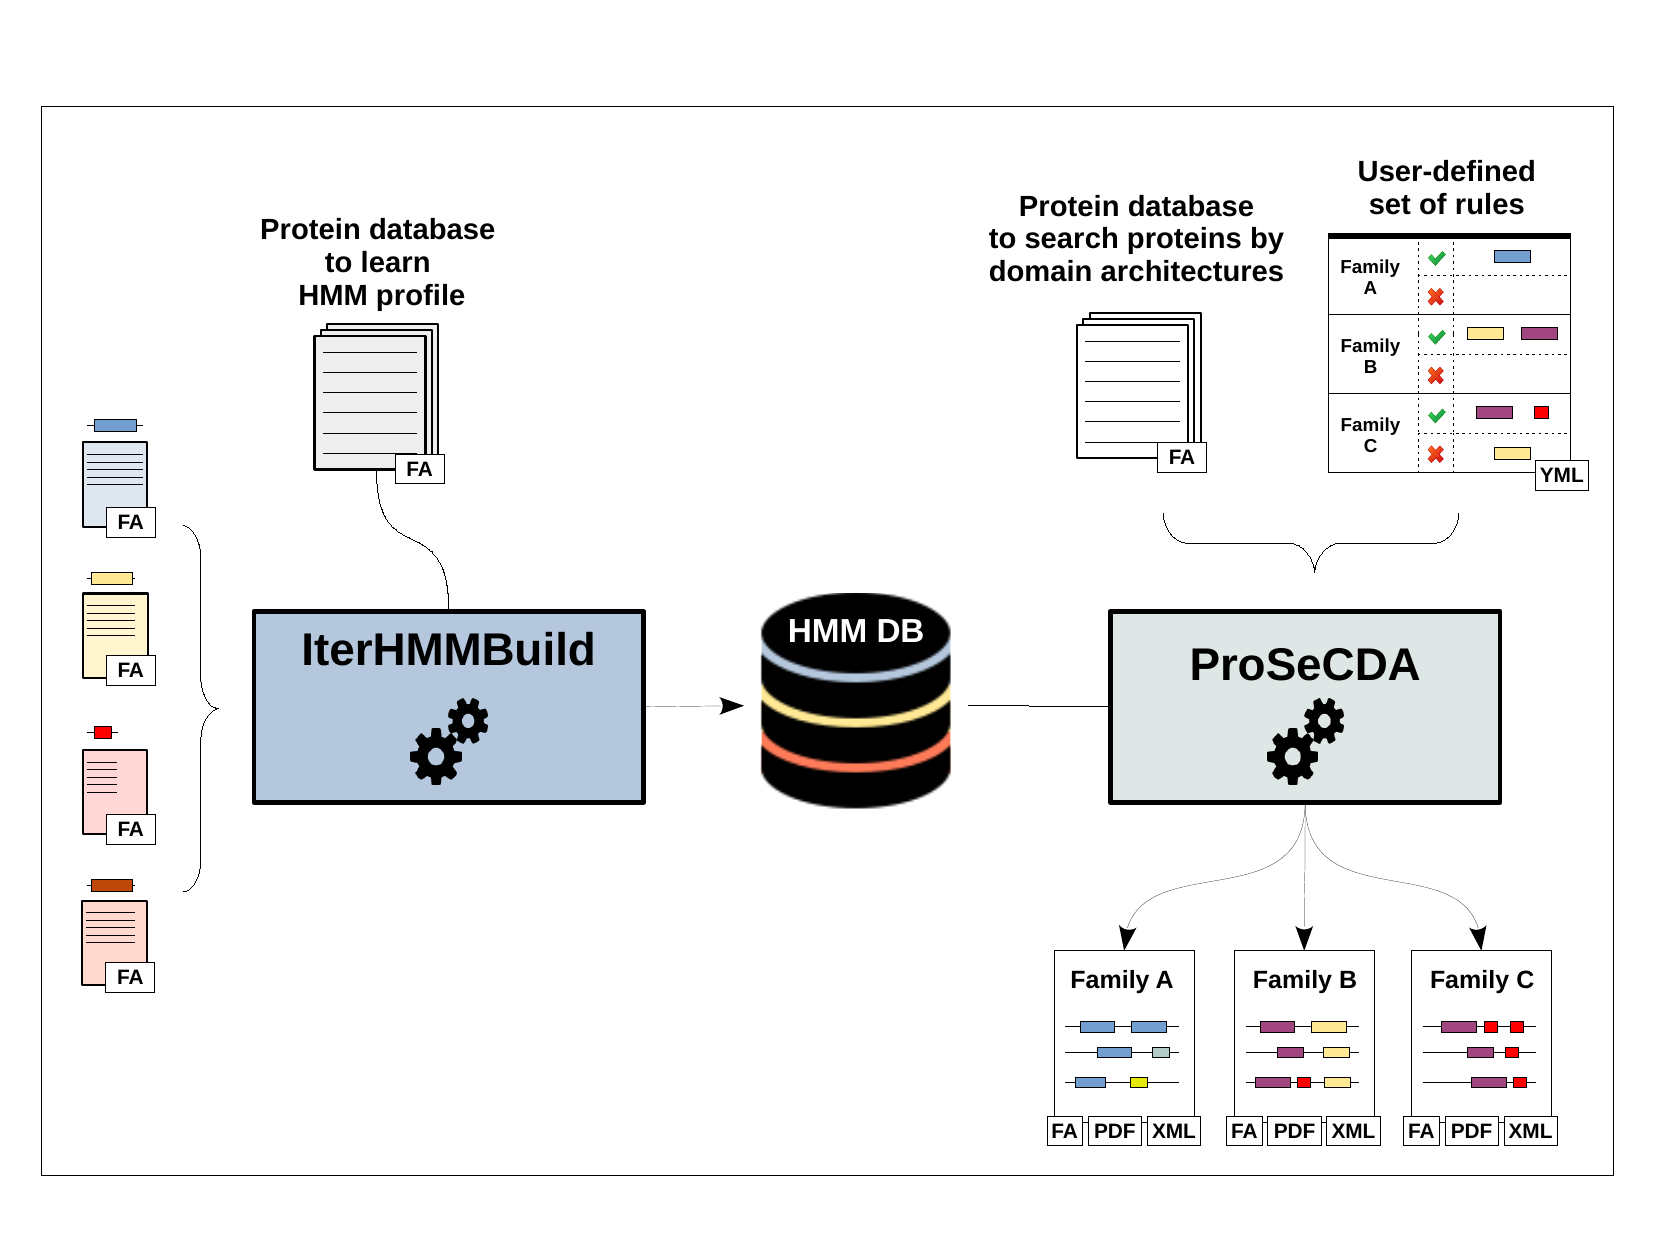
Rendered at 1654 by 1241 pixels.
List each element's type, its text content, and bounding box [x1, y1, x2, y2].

text_box [1130, 1077, 1148, 1088]
text_box Family A [1322, 248, 1328, 306]
text_box Family B [1232, 958, 1378, 1002]
text_box Protein database to search proteins by domain architectures [962, 182, 1312, 296]
text_box Family A [1329, 248, 1418, 306]
picture [410, 698, 488, 785]
text_box ProSeCDA [1110, 611, 1501, 803]
text_box [91, 879, 133, 892]
text_box [1323, 1047, 1350, 1058]
text_box [314, 324, 439, 470]
text_box [1076, 312, 1201, 459]
text_box FA [1157, 442, 1207, 473]
text_box [1277, 1047, 1304, 1058]
text_box [1467, 1047, 1494, 1058]
text_box XML [1504, 1116, 1558, 1146]
text_box [1260, 1021, 1295, 1033]
text_box [1075, 1077, 1106, 1088]
text_box FA [106, 655, 156, 686]
text_box IterHMMBuild [253, 611, 644, 803]
text_box [1476, 406, 1513, 419]
text_box [91, 572, 133, 585]
text_box [94, 419, 137, 432]
text_box [1510, 1021, 1524, 1033]
text_box FA [1403, 1116, 1440, 1146]
text_box [1505, 1047, 1519, 1058]
text_box XML [1147, 1116, 1201, 1146]
text_box XML [1326, 1116, 1381, 1146]
text_box FA [105, 962, 155, 993]
text_box [1494, 250, 1531, 263]
text_box FA [106, 507, 156, 538]
text_box Family C [1322, 406, 1419, 464]
text_box FA [1047, 1116, 1083, 1146]
text_box [1513, 1077, 1527, 1088]
text_box [1467, 327, 1504, 340]
picture [1424, 244, 1449, 271]
text_box Protein database to learn HMM profile [224, 205, 532, 319]
text_box [82, 900, 148, 985]
text_box HMM DB [761, 604, 951, 662]
text_box PDF [1088, 1116, 1142, 1146]
text_box [1131, 1021, 1167, 1033]
text_box [1311, 1021, 1347, 1033]
text_box [1297, 1077, 1311, 1088]
text_box FA [1226, 1116, 1263, 1146]
text_box [82, 593, 148, 678]
picture [1422, 439, 1450, 469]
text_box FA [106, 814, 156, 845]
text_box [1080, 1021, 1115, 1033]
text_box [1484, 1021, 1498, 1033]
text_box PDF [1267, 1116, 1322, 1146]
picture [1424, 323, 1449, 350]
picture [1422, 282, 1450, 312]
picture [1422, 360, 1450, 391]
picture [1267, 698, 1344, 785]
text_box [1255, 1077, 1291, 1088]
text_box YML [1535, 460, 1589, 491]
text_box [1471, 1077, 1507, 1088]
text_box FA [395, 454, 445, 484]
text_box Family B [1322, 327, 1418, 385]
text_box [82, 750, 148, 835]
text_box Family C [1410, 958, 1555, 1002]
text_box Family A [1049, 958, 1195, 1002]
picture [744, 593, 969, 818]
text_box [1097, 1047, 1132, 1058]
text_box [1521, 327, 1558, 340]
text_box [94, 726, 112, 739]
text_box [1152, 1047, 1170, 1058]
text_box [1494, 447, 1531, 460]
text_box PDF [1445, 1116, 1499, 1146]
text_box [1324, 1077, 1351, 1088]
text_box [1534, 406, 1549, 419]
text_box [82, 442, 148, 527]
text_box User-defined set of rules [1322, 147, 1571, 229]
picture [1424, 402, 1449, 429]
text_box [1441, 1021, 1477, 1033]
